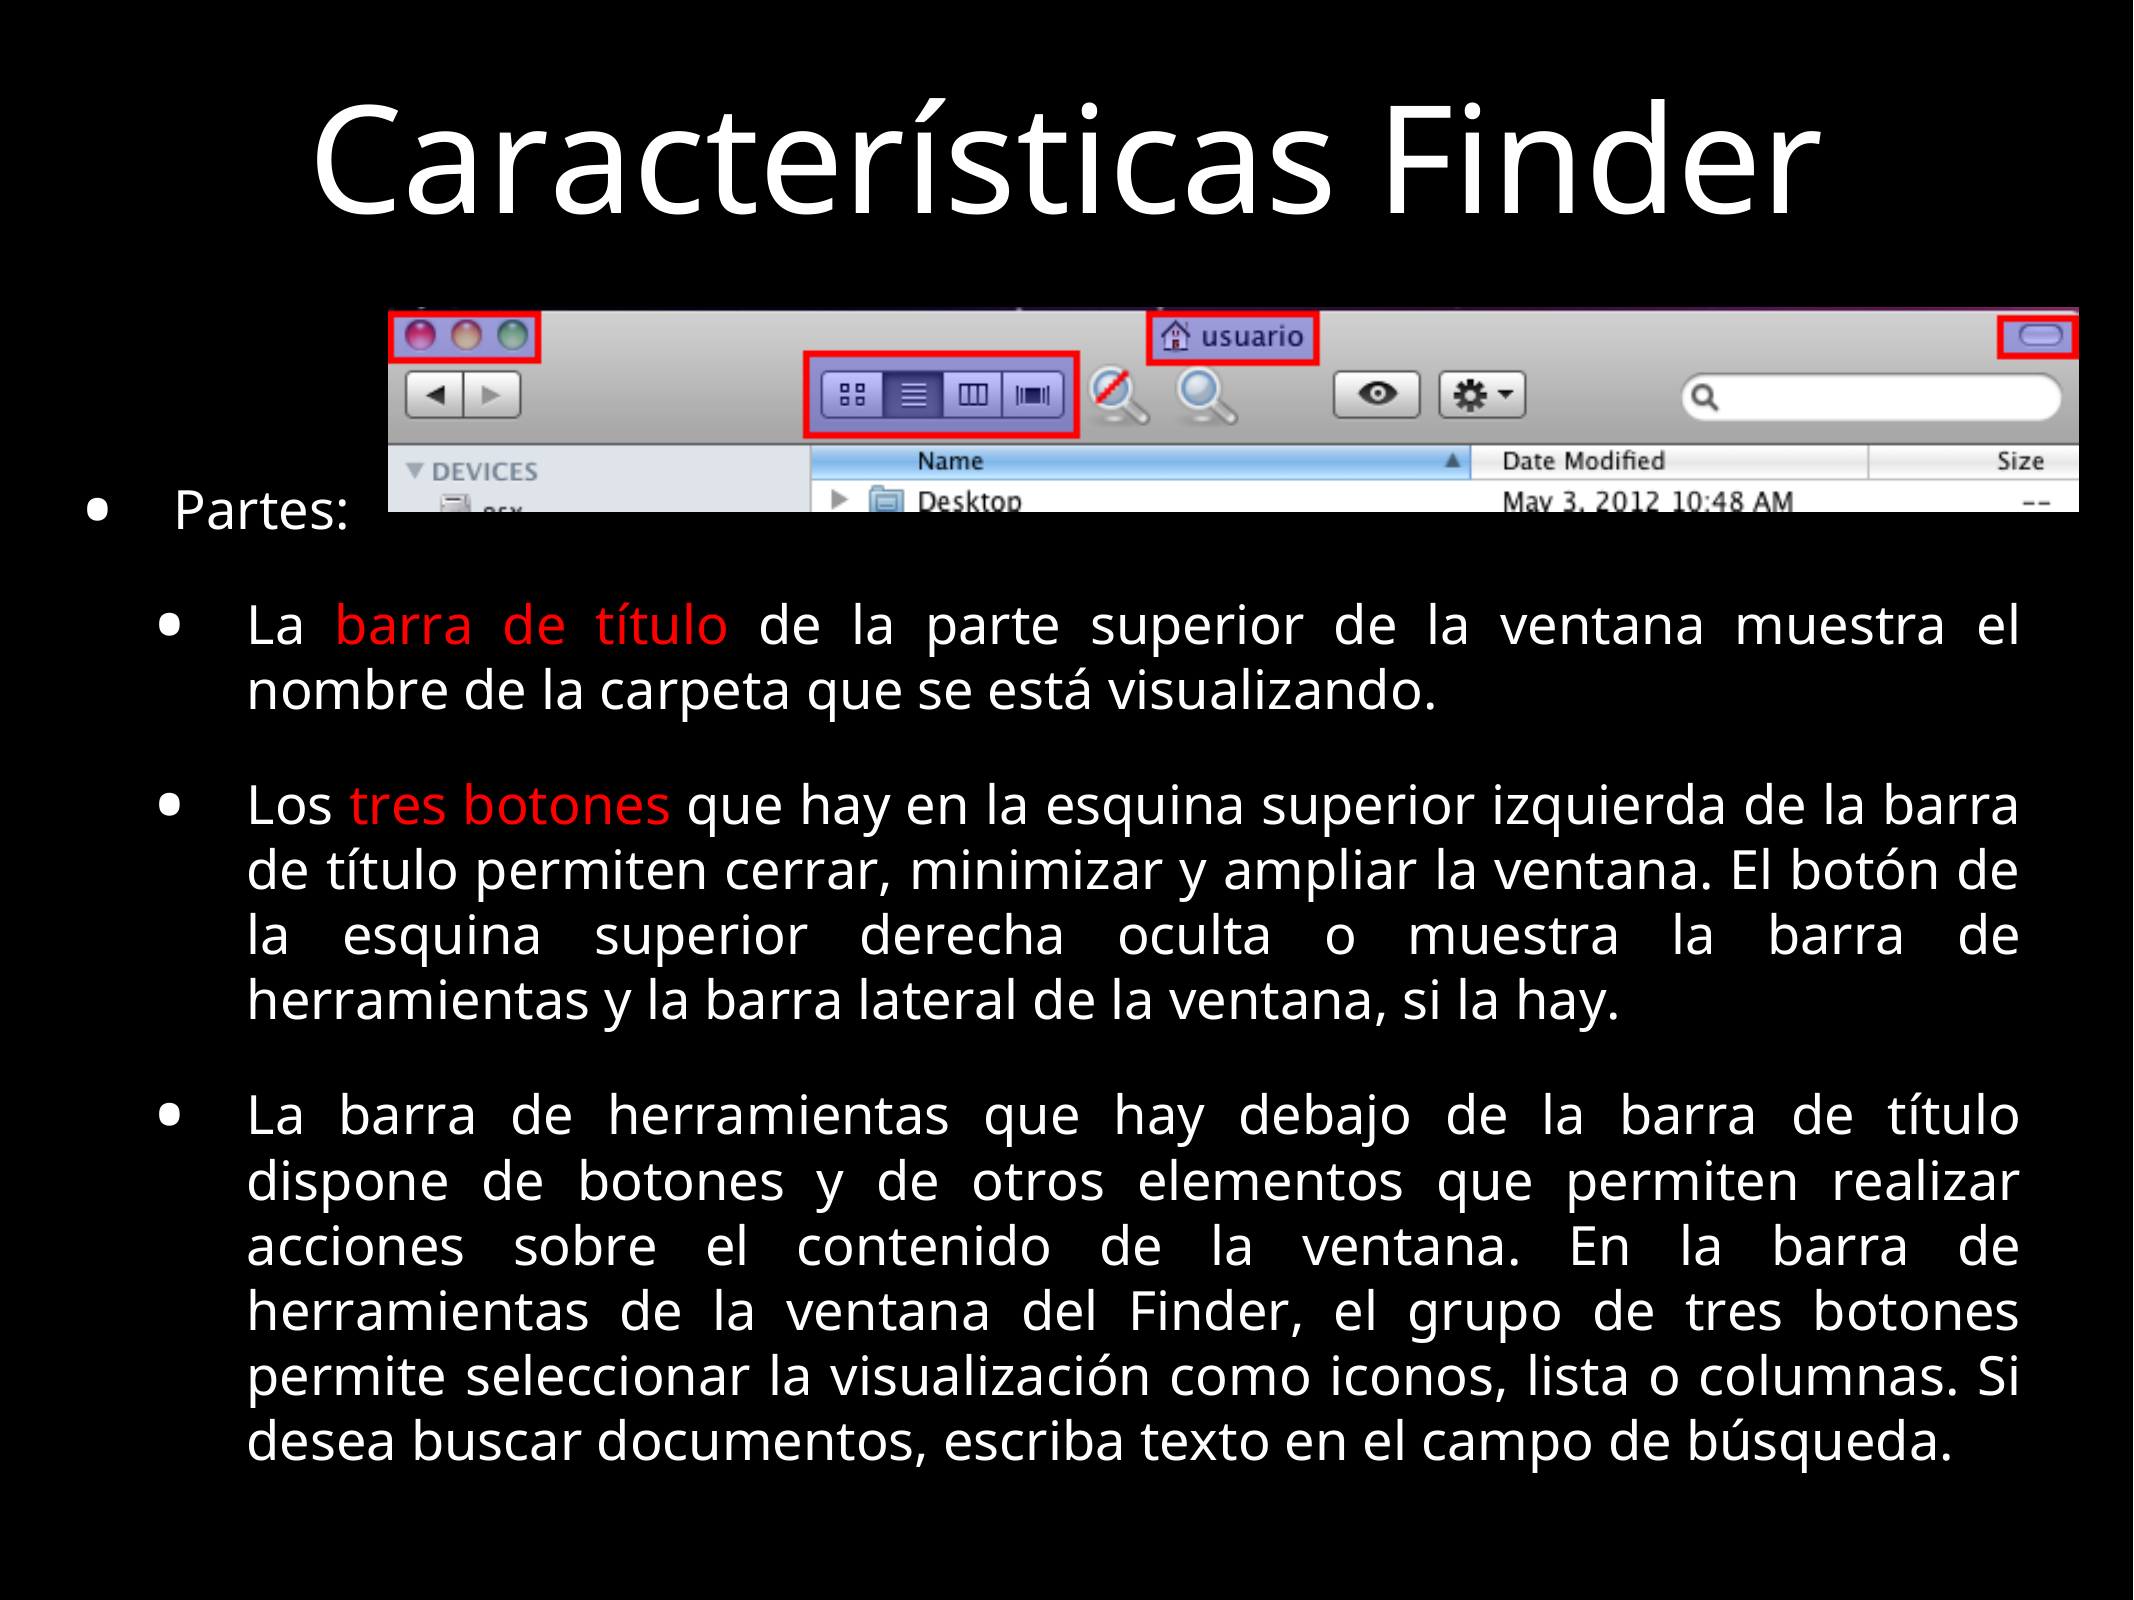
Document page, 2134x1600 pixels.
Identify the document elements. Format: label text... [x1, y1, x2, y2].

list Partes: La barra de título de la parte superior de la ventana muestra el nombre de la carpeta que se está visualizando. Los tres botones que hay en la esquina superior izquierda de la barra de título permiten cerrar, minimizar y ampliar la ventana. El botón de la esquina superior derecha oculta o muestra la barra de herramientas y la barra lateral de la ventana, si la hay. La barra de herramientas que hay debajo de la barra de título dispone de botones y de otros elementos que permiten realizar acciones sobre el contenido de la ventana. En la barra de herramientas de la ventana del Finder, el grupo de tres botones permite seleccionar la visualización como iconos, lista o columnas. Si desea buscar documentos, escriba texto en el campo de búsqueda. [19, 377, 2032, 1569]
picture [388, 307, 2079, 512]
title Características Finder [208, 41, 1925, 265]
